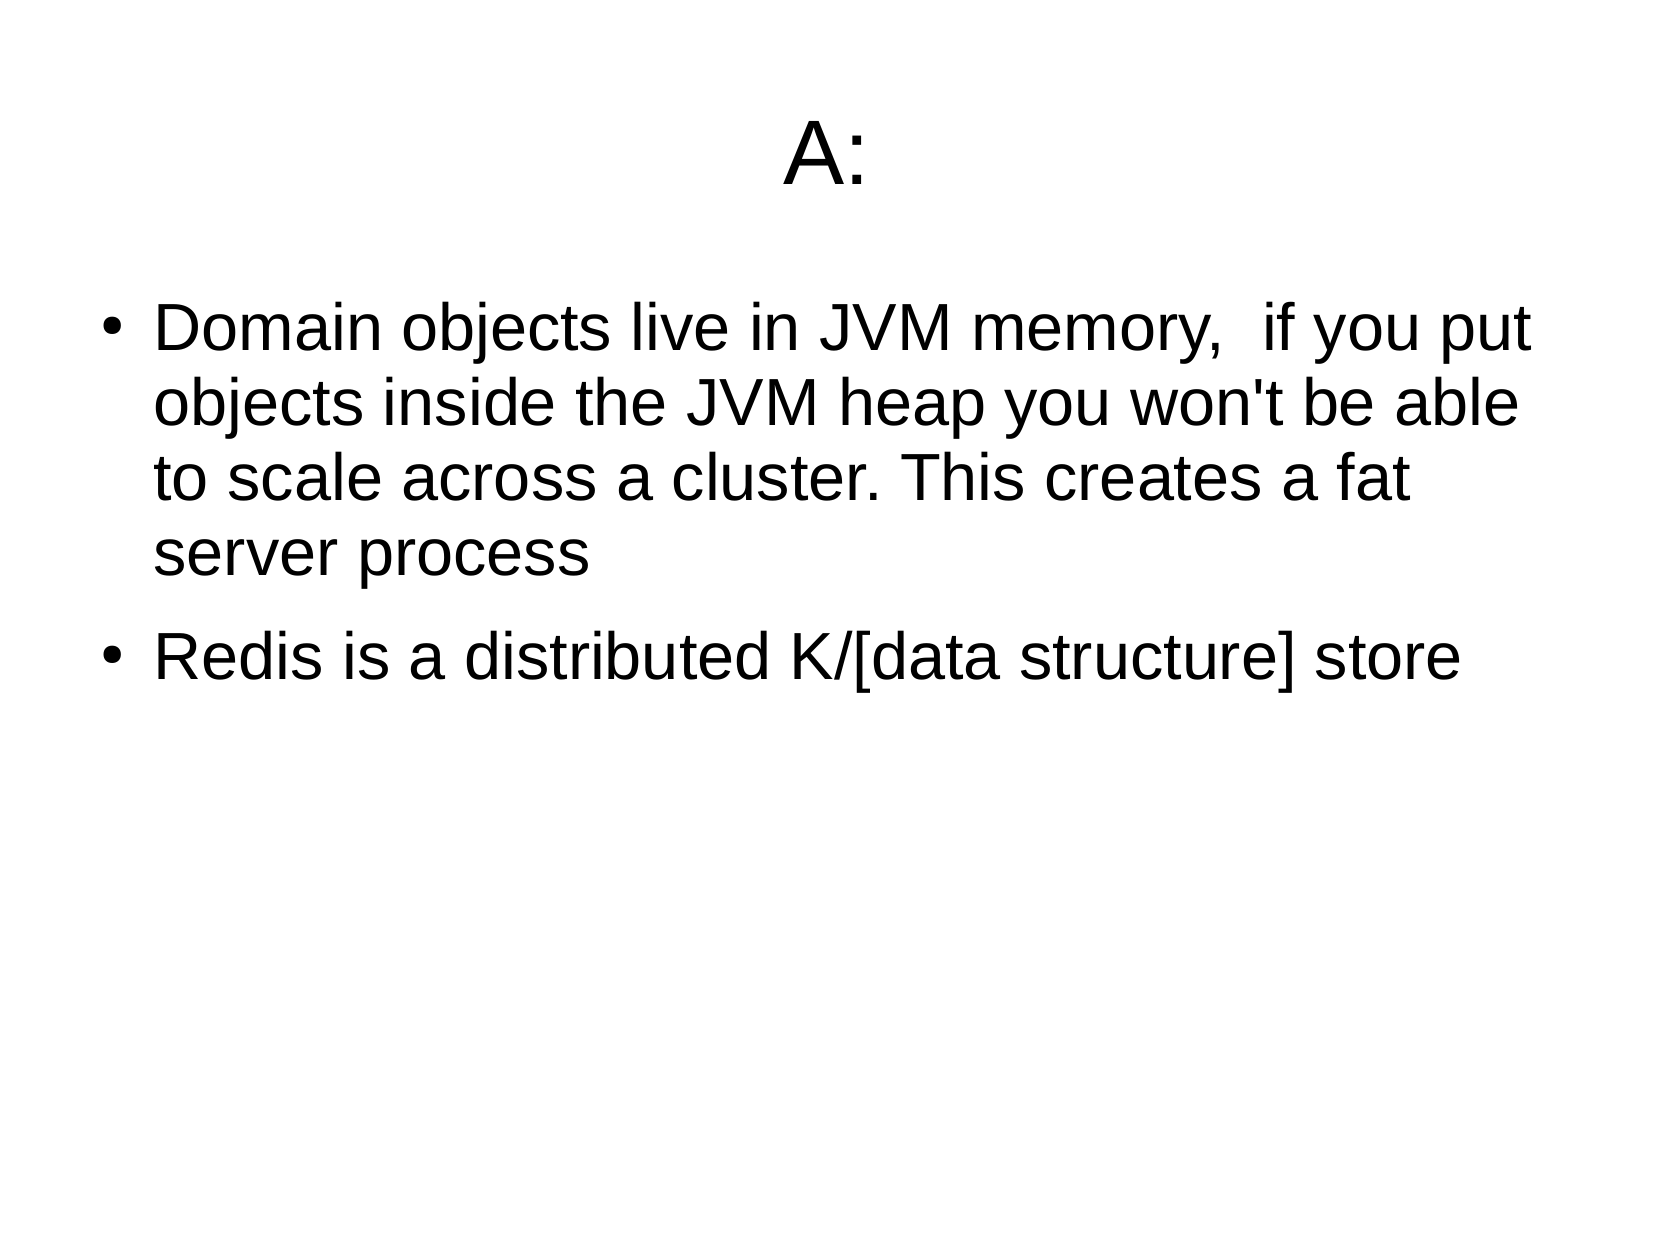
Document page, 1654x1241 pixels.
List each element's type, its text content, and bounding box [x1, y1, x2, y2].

title A: [82, 49, 1571, 257]
list Domain objects live in JVM memory, if you put objects inside the JVM heap you won't be able to scale across a cluster. This creates a fat server process Redis is a distributed K/[data structure] store [82, 290, 1571, 1109]
